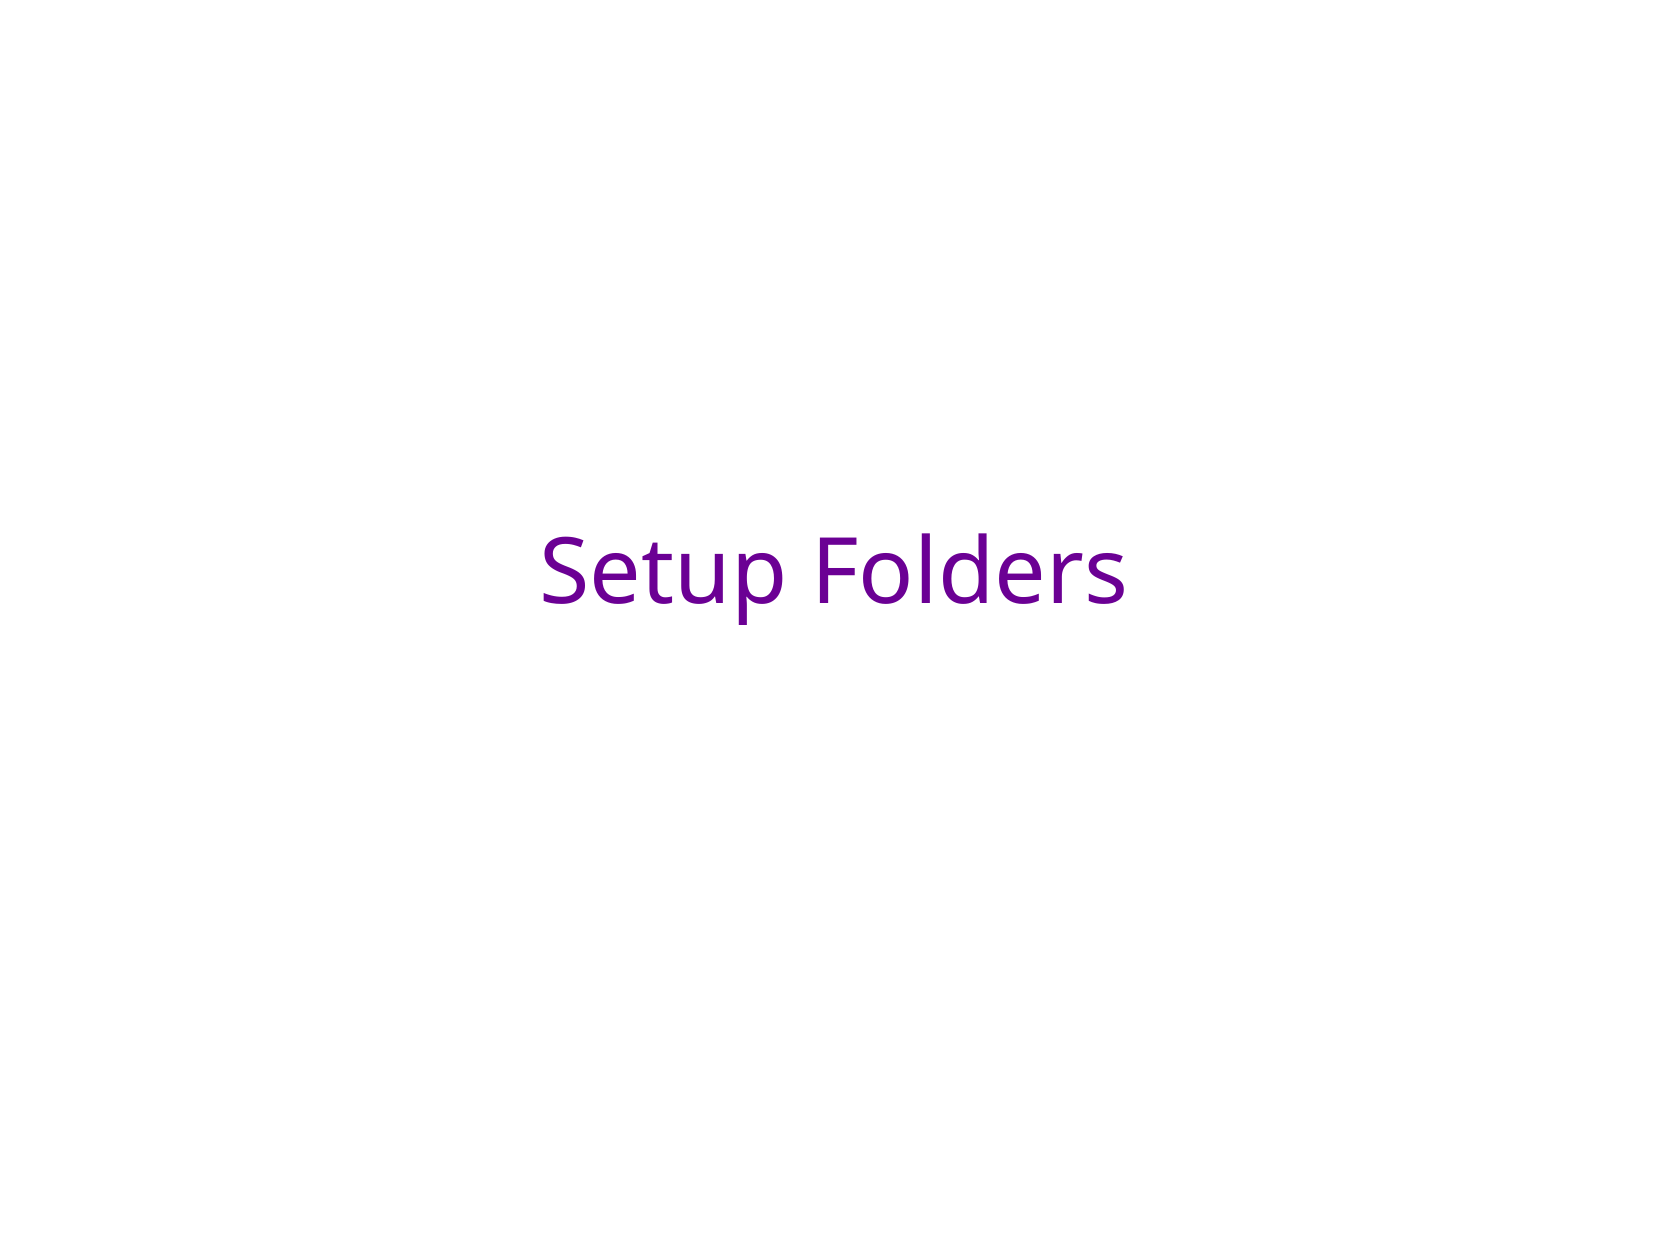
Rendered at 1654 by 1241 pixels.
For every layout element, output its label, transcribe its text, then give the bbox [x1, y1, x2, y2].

title Setup Folders [90, 465, 1579, 673]
